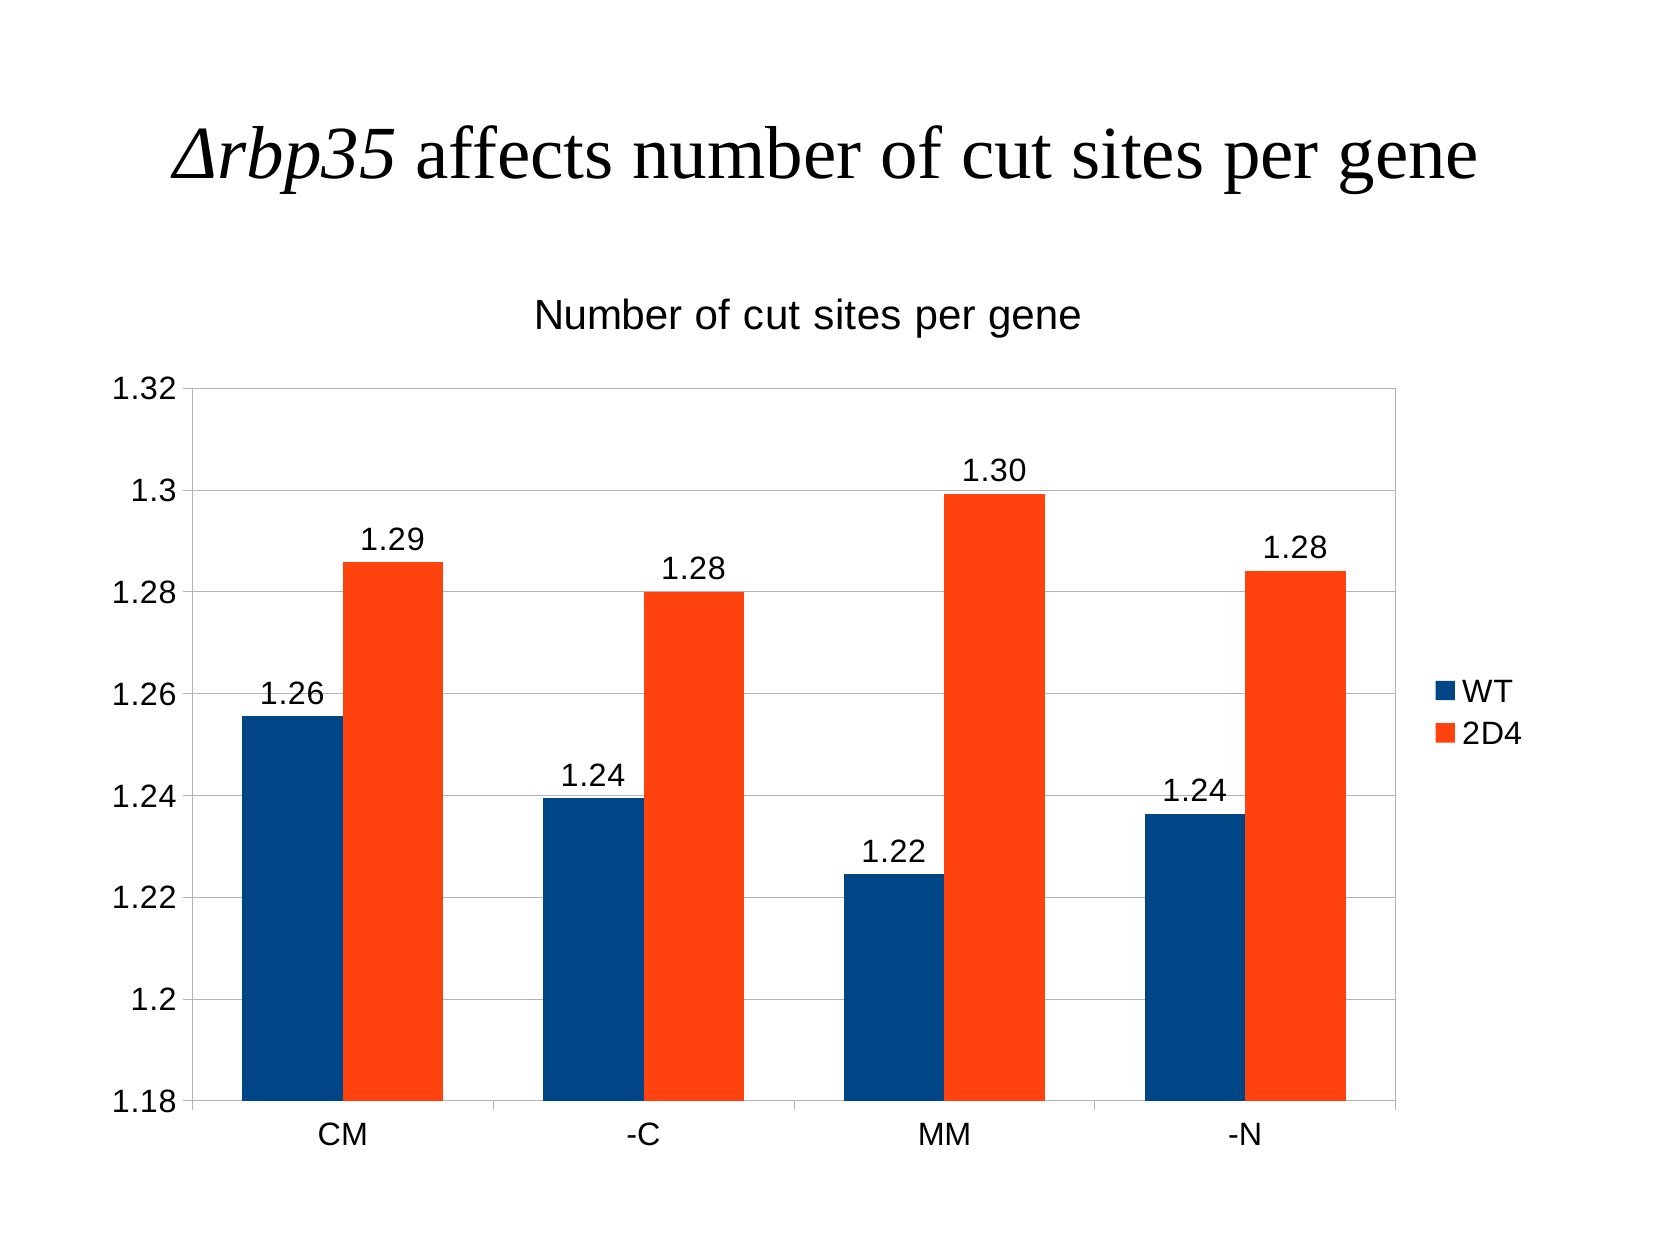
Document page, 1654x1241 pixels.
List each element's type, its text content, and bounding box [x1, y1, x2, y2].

title Δrbp35 affects number of cut sites per gene [82, 49, 1571, 257]
chart [82, 253, 1547, 1171]
